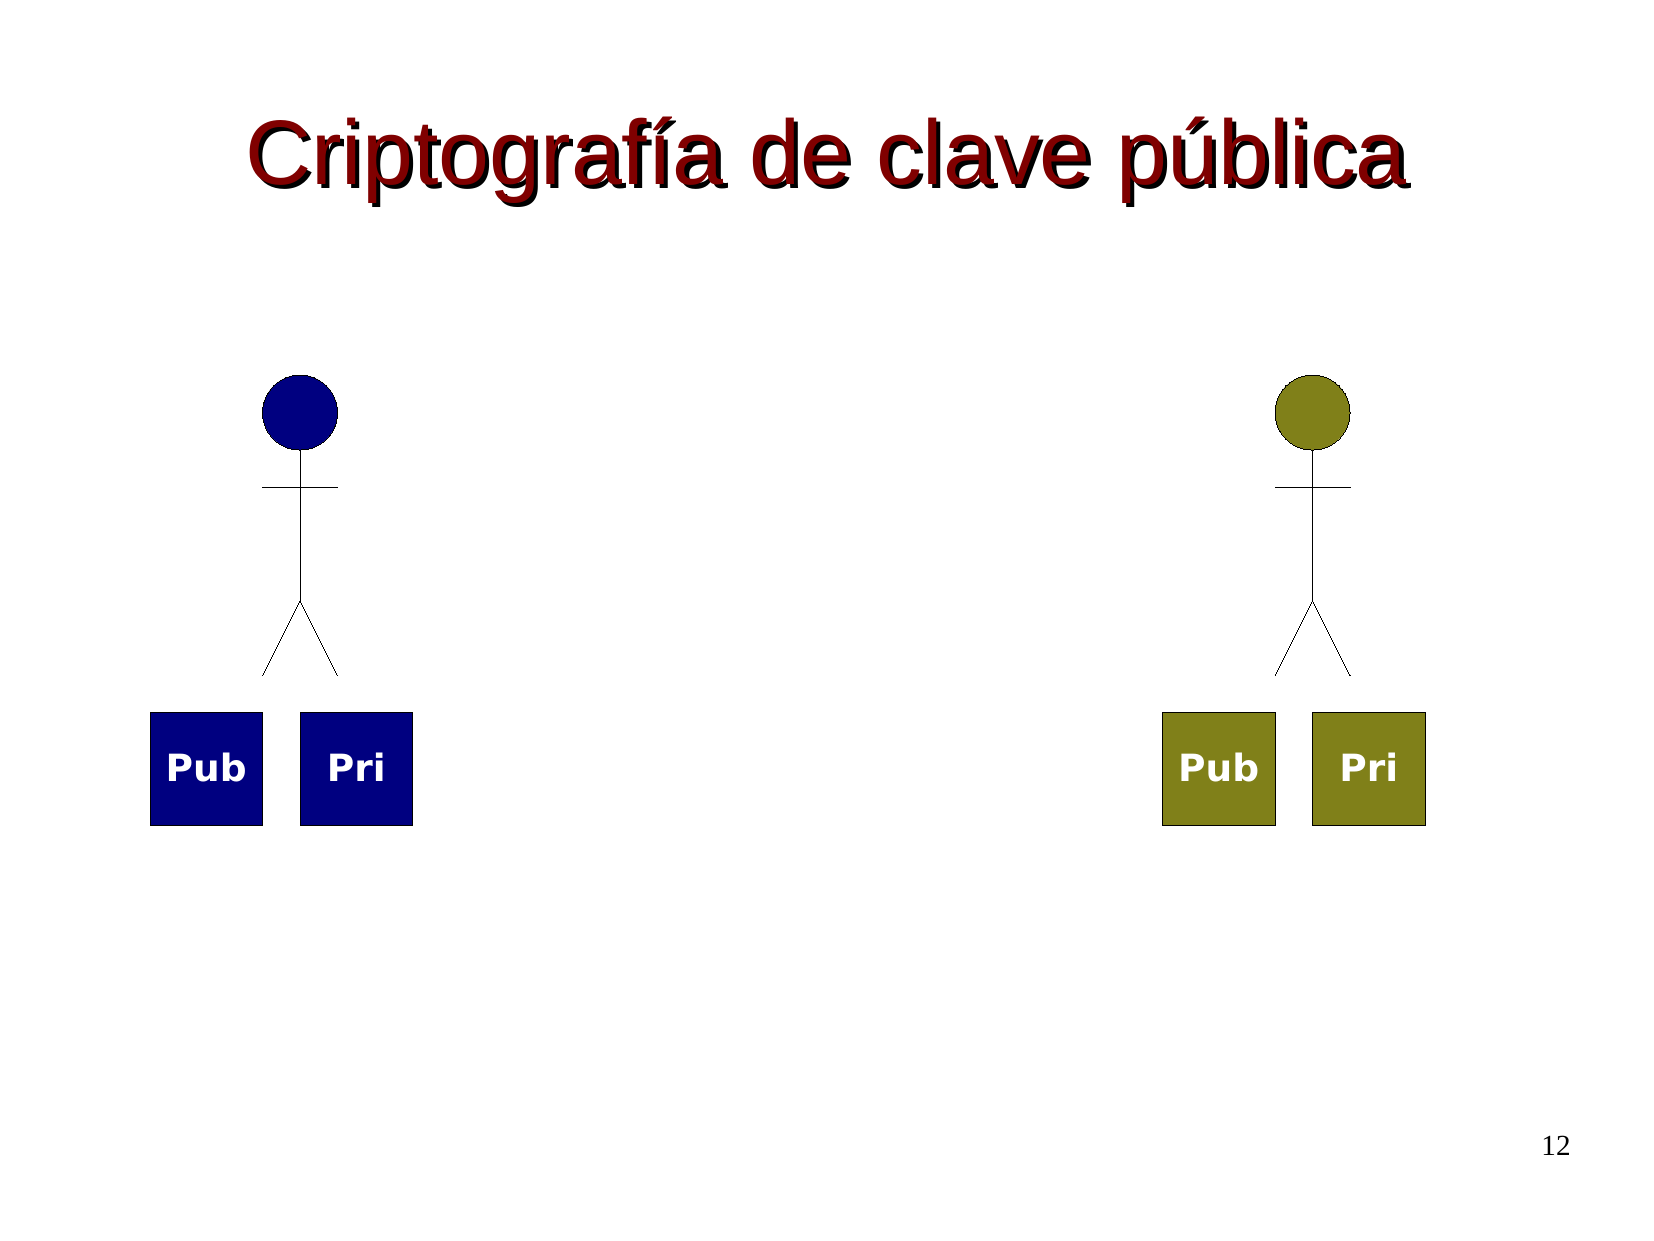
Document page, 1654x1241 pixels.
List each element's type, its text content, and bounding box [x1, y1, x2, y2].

text_box [262, 375, 338, 451]
text_box Pri [300, 712, 413, 826]
text_box Pri [1312, 712, 1426, 826]
text_box Pub [150, 712, 263, 826]
text_box [1275, 375, 1351, 451]
text_box Pub [1162, 712, 1276, 826]
title Criptografía de clave pública [82, 49, 1571, 257]
